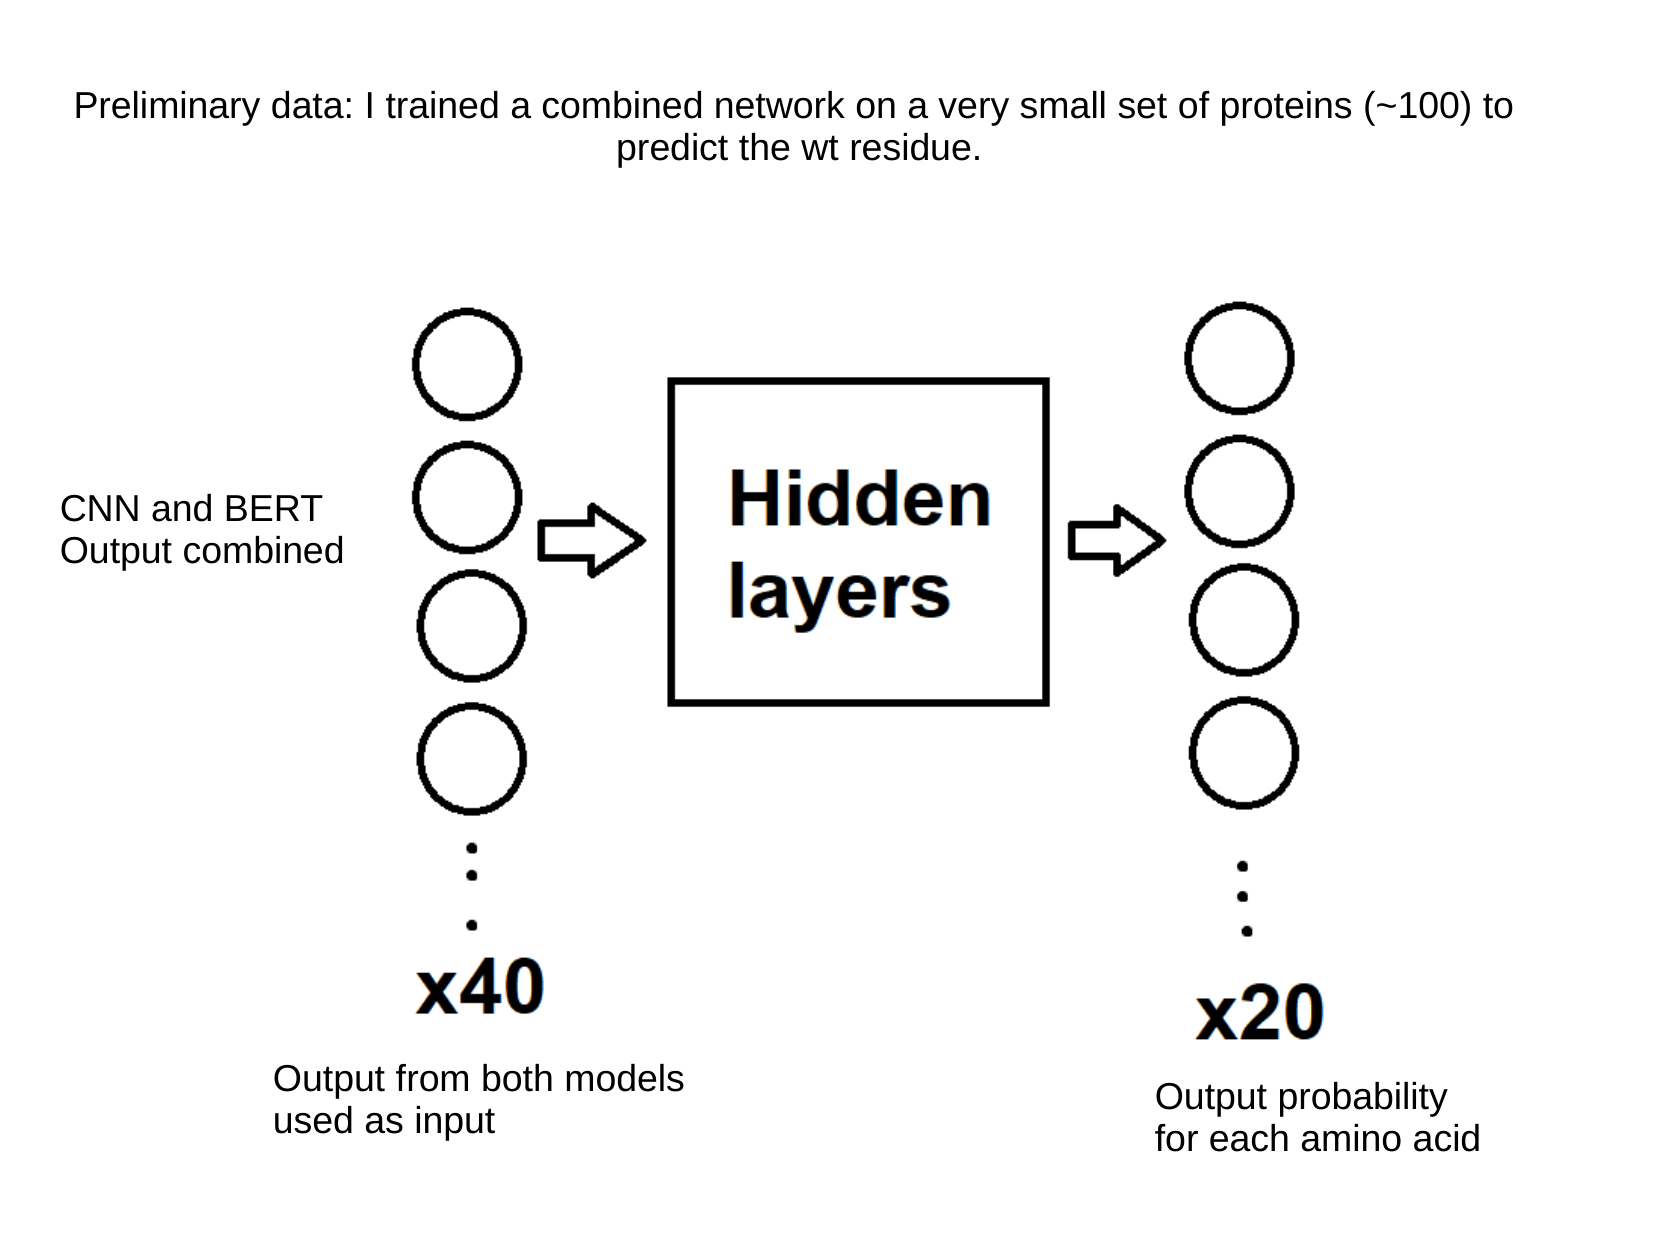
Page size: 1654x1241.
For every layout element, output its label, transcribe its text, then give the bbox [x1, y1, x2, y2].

text_box Preliminary data: I trained a combined network on a very small set of proteins (~100) to predict the wt residue. [26, 77, 1572, 306]
picture [305, 306, 1446, 1097]
text_box Output from both models used as input [258, 1050, 721, 1149]
text_box Output probability for each amino acid [1140, 1068, 1531, 1167]
text_box CNN and BERT Output combined [45, 480, 361, 621]
